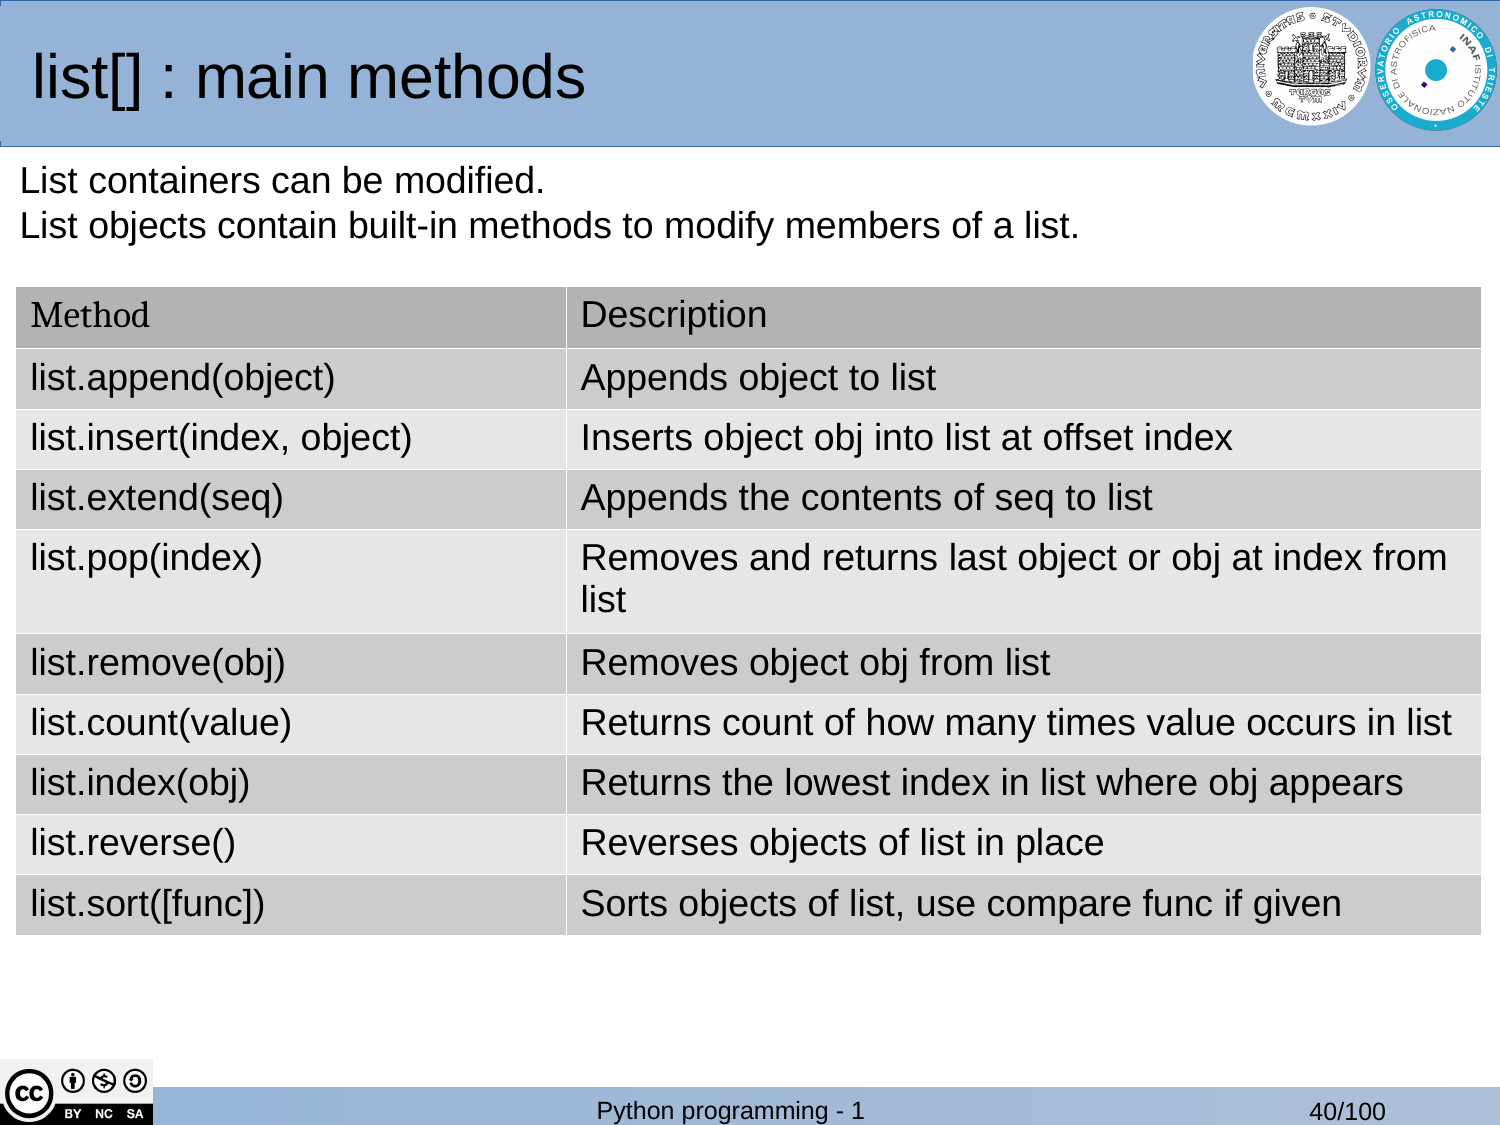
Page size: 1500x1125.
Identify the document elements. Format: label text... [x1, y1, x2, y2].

table_cell list.sort([func]) [16, 875, 566, 935]
text_box list[] : main methods [0, 5, 1253, 141]
table_cell list.reverse() [16, 815, 566, 874]
table_header Description [567, 287, 1481, 348]
table_cell list.count(value) [16, 695, 566, 754]
table_cell Returns count of how many times value occurs in list [567, 695, 1481, 754]
table_cell Sorts objects of list, use compare func if given [567, 875, 1481, 935]
table_cell list.extend(seq) [16, 470, 566, 529]
list List containers can be modified. List objects contain built-in methods to modify members of a list. [4, 148, 1482, 1061]
table_cell Appends the contents of seq to list [567, 470, 1481, 529]
table_cell Removes object obj from list [567, 634, 1481, 694]
picture [1253, 0, 1500, 156]
table_cell list.pop(index) [16, 530, 566, 633]
picture [0, 1059, 153, 1125]
table_cell list.insert(index, object) [16, 410, 566, 469]
table_cell Returns the lowest index in list where obj appears [567, 755, 1481, 814]
table_cell list.remove(obj) [16, 634, 566, 694]
table_cell list.append(object) [16, 349, 566, 409]
table_cell Removes and returns last object or obj at index from list [567, 530, 1481, 633]
table_cell Inserts object obj into list at offset index [567, 410, 1481, 469]
table_cell Appends object to list [567, 349, 1481, 409]
table_header Method [16, 287, 566, 348]
table_cell list.index(obj) [16, 755, 566, 814]
table_cell Reverses objects of list in place [567, 815, 1481, 874]
